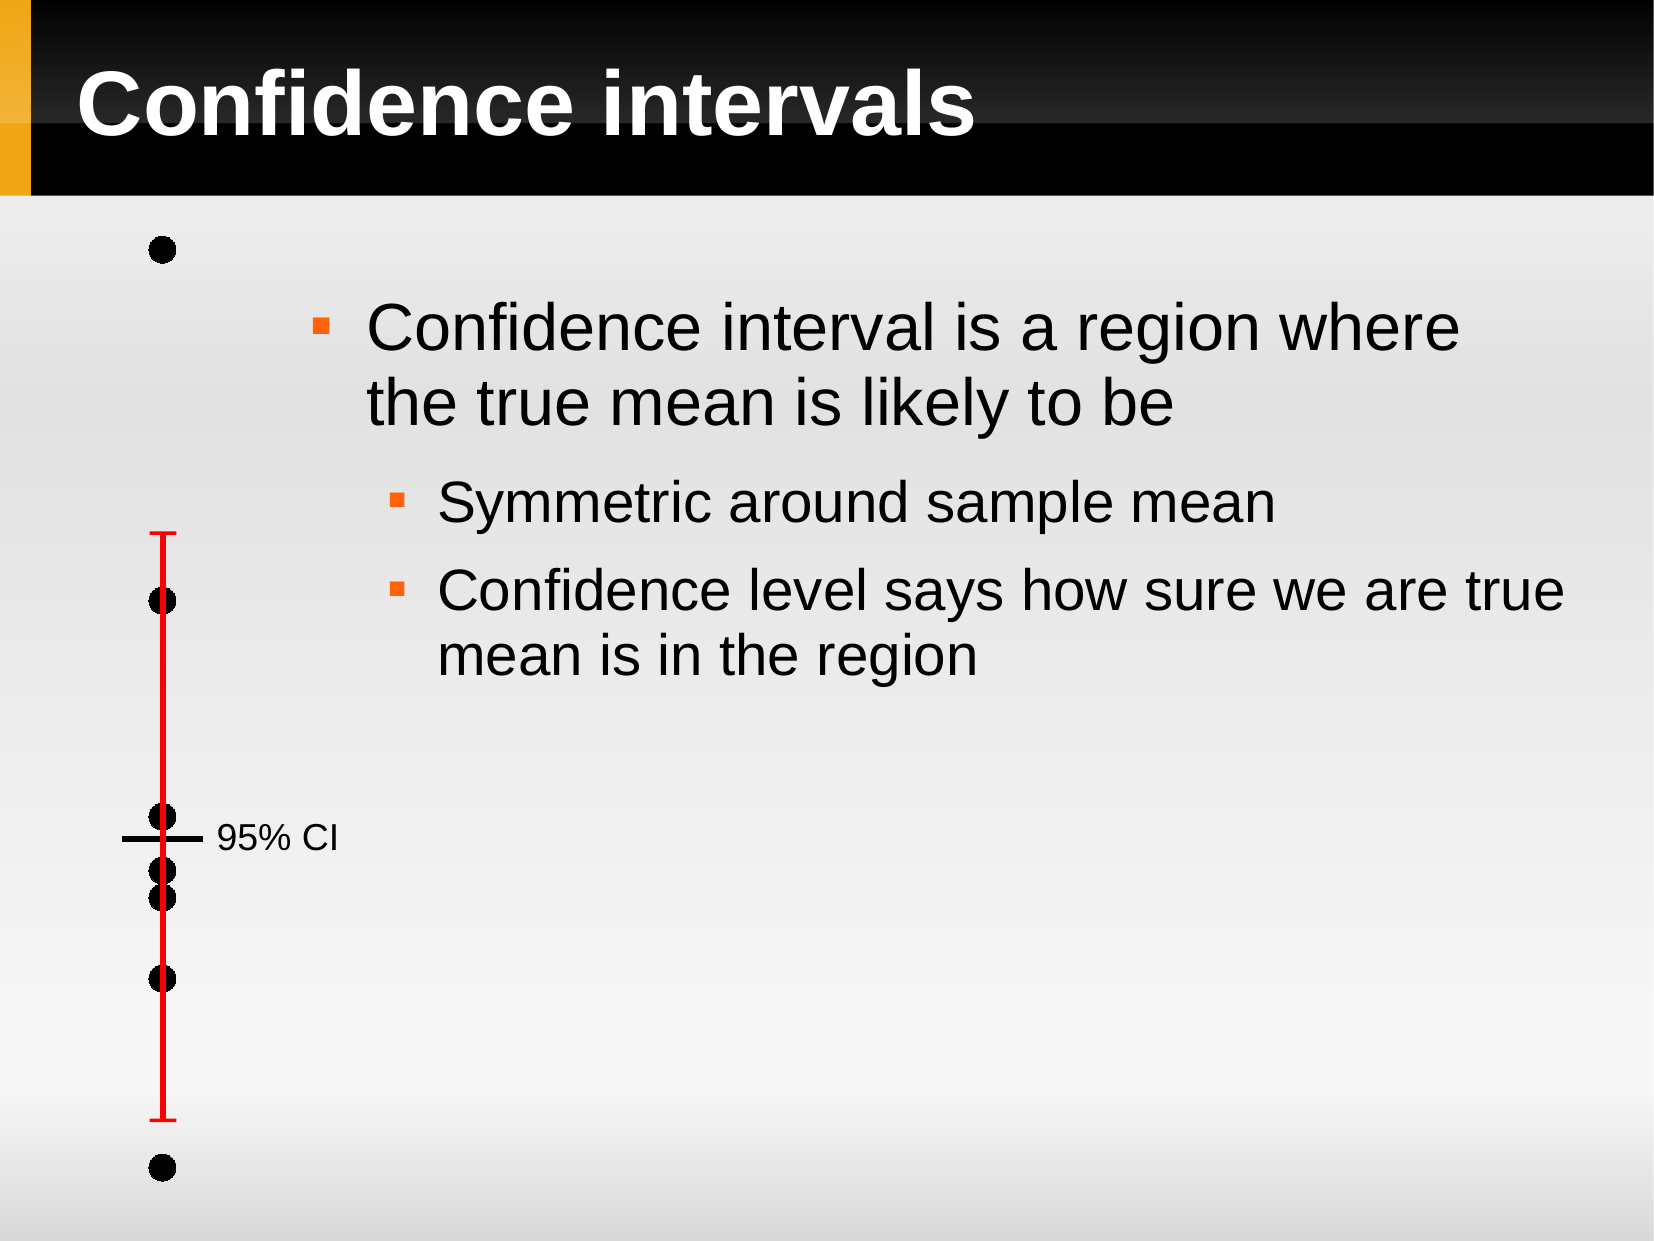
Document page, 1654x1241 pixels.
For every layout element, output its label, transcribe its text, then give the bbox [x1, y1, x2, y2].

text_box [166, 587, 176, 614]
text_box [148, 1154, 176, 1182]
text_box [166, 965, 176, 992]
title Confidence intervals [76, 7, 1565, 200]
text_box [148, 857, 160, 911]
text_box [148, 587, 160, 614]
text_box [166, 803, 176, 830]
text_box [148, 236, 176, 264]
text_box [148, 965, 160, 992]
picture [0, 0, 1654, 1241]
text_box [166, 857, 176, 911]
list Confidence interval is a region where the true mean is likely to be Symmetric around sample mean Confidence level says how sure we are true mean is in the region [295, 290, 1571, 1094]
text_box 95% CI [201, 809, 355, 871]
text_box [148, 803, 160, 830]
